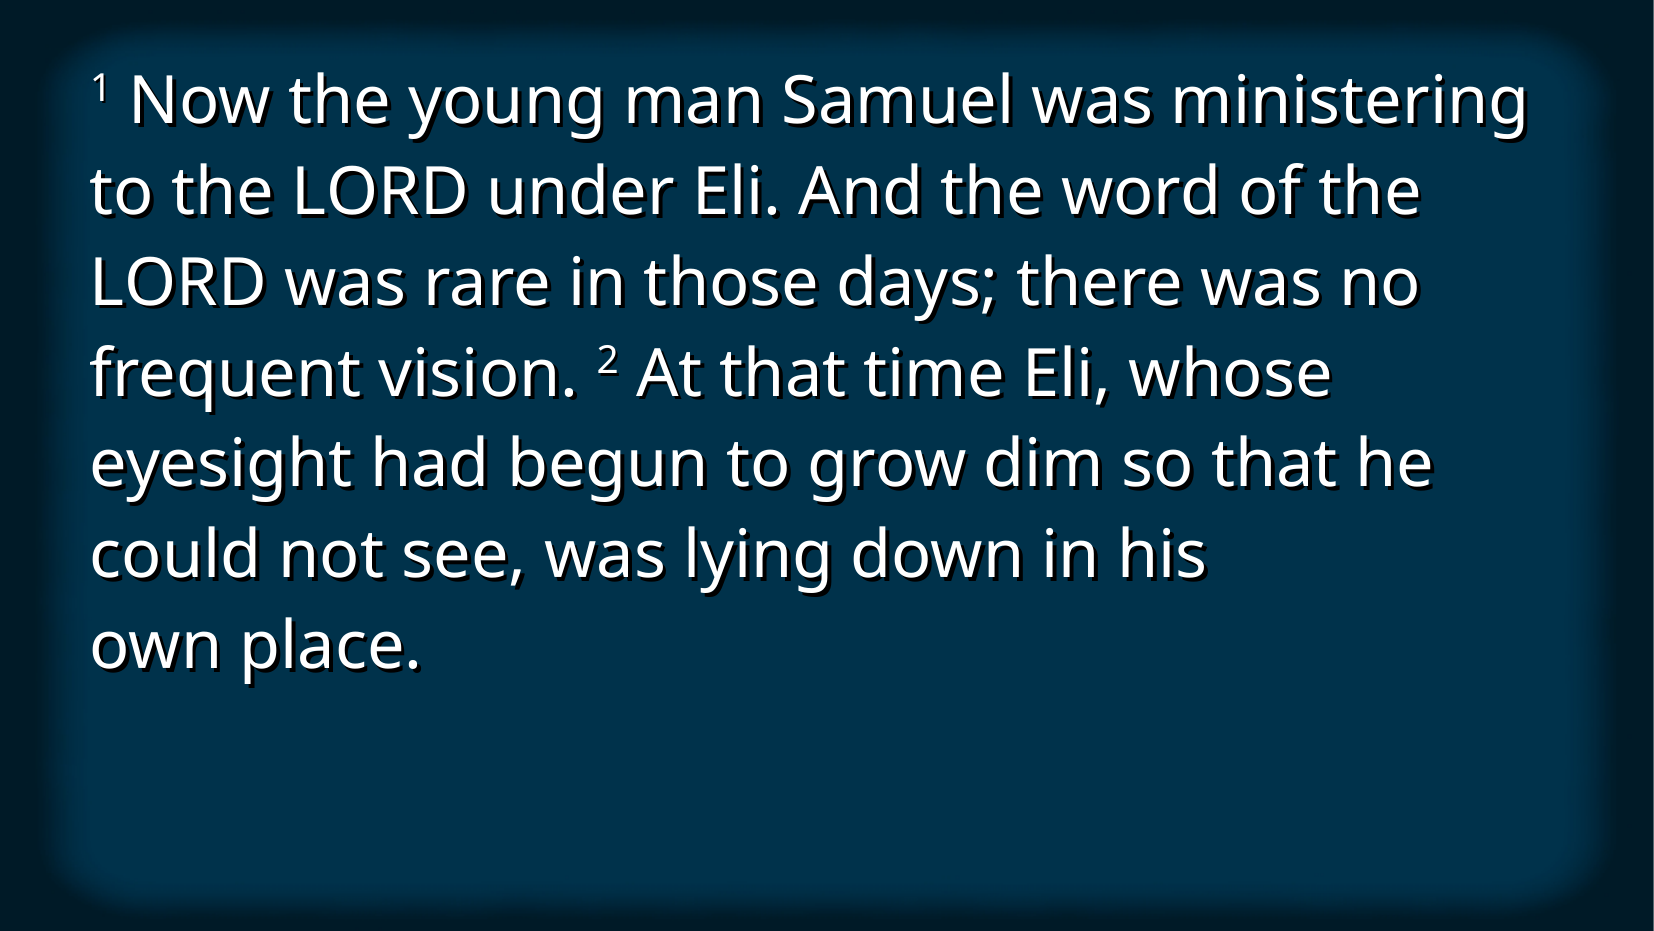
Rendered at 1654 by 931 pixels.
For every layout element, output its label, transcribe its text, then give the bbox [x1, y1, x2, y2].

text_box 1 Now the young man Samuel was ministering to the LORD under Eli. And the word of the LORD was rare in those days; there was no frequent vision. 2 At that time Eli, whose eyesight had begun to grow dim so that he could not see, was lying down in his own place. [75, 45, 1591, 682]
picture [0, 0, 1654, 931]
